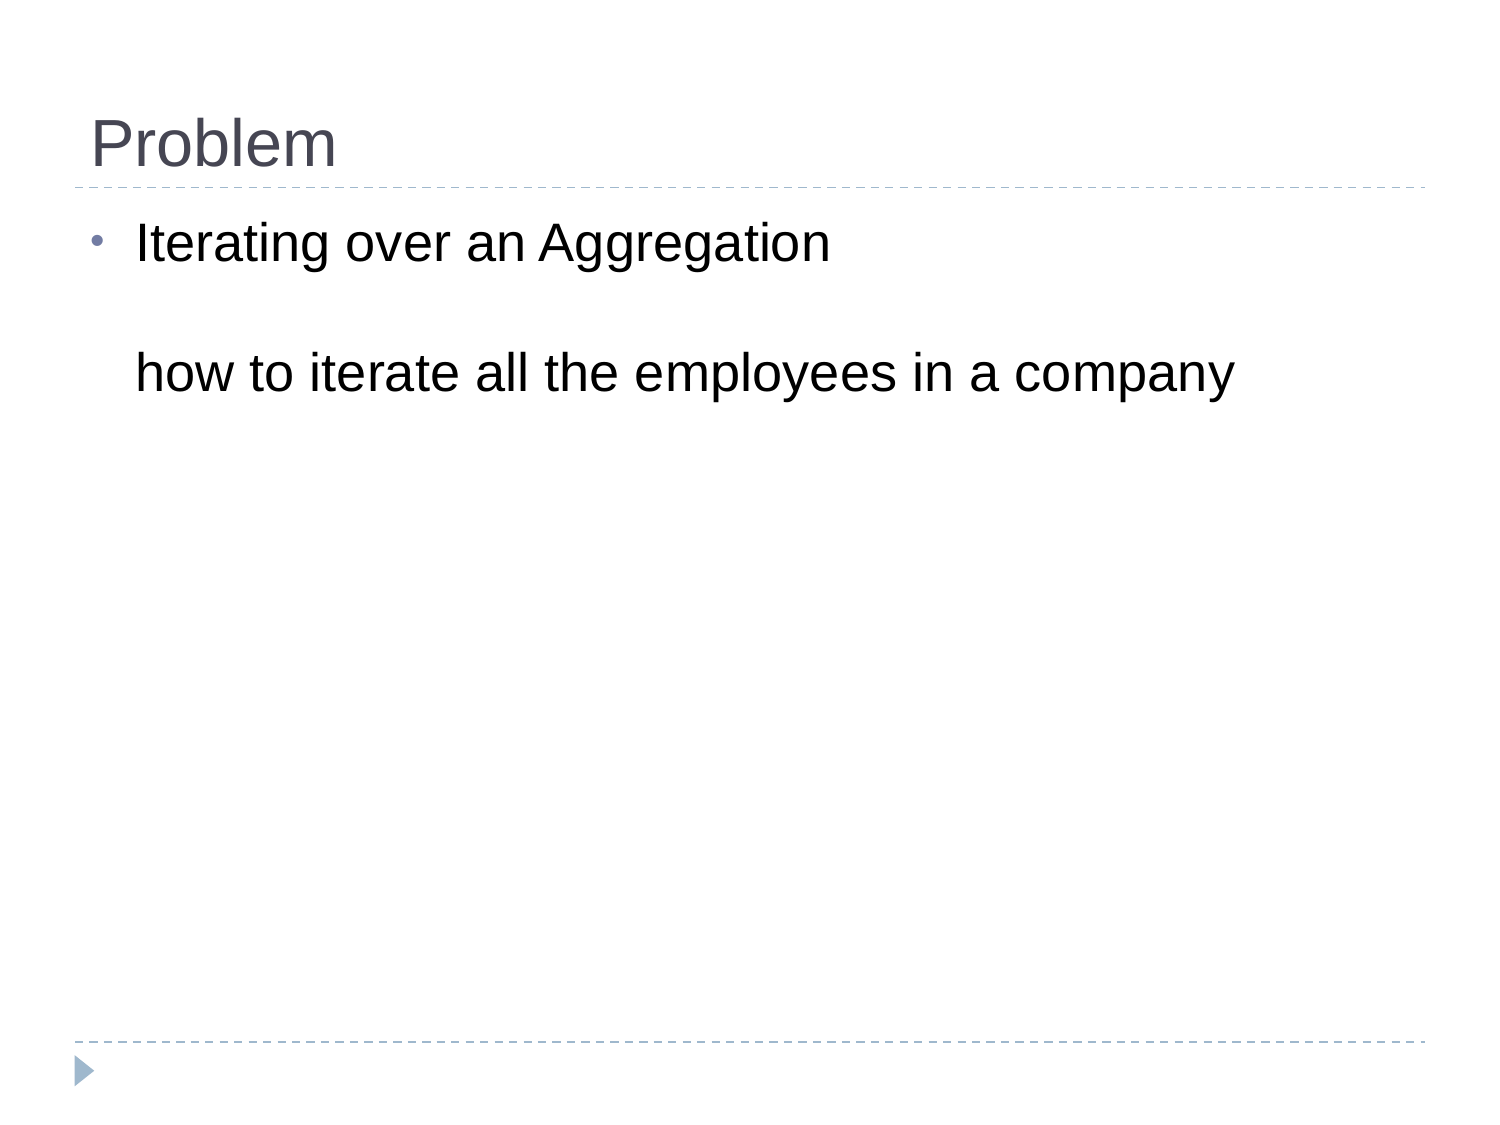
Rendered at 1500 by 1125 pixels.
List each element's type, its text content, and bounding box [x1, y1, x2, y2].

list Iterating over an Aggregation how to iterate all the employees in a company [75, 200, 1425, 1010]
title Problem [75, 24, 1425, 188]
